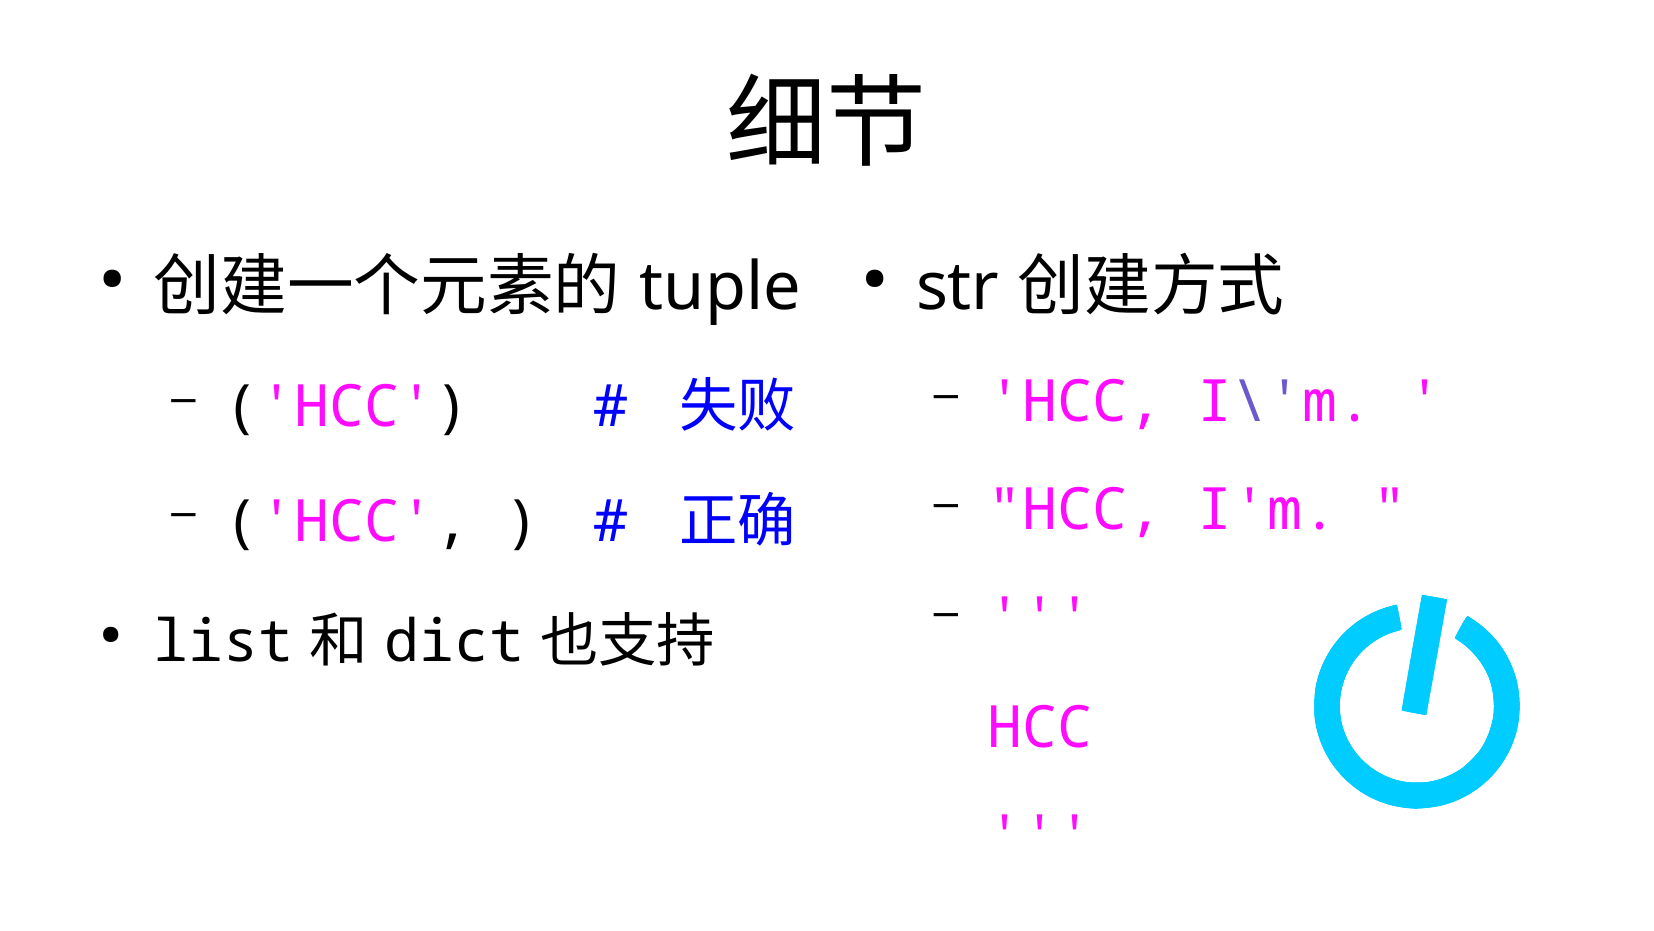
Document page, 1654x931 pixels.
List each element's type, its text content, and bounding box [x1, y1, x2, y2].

list 创建一个元素的tuple ('HCC') # 失败 ('HCC', ) # 正确 list和dict也支持 [82, 217, 809, 758]
title 细节 [82, 37, 1571, 193]
list str创建方式 'HCC, I\'m. ' "HCC, I'm. " ''' HCC ''' [845, 217, 1572, 875]
